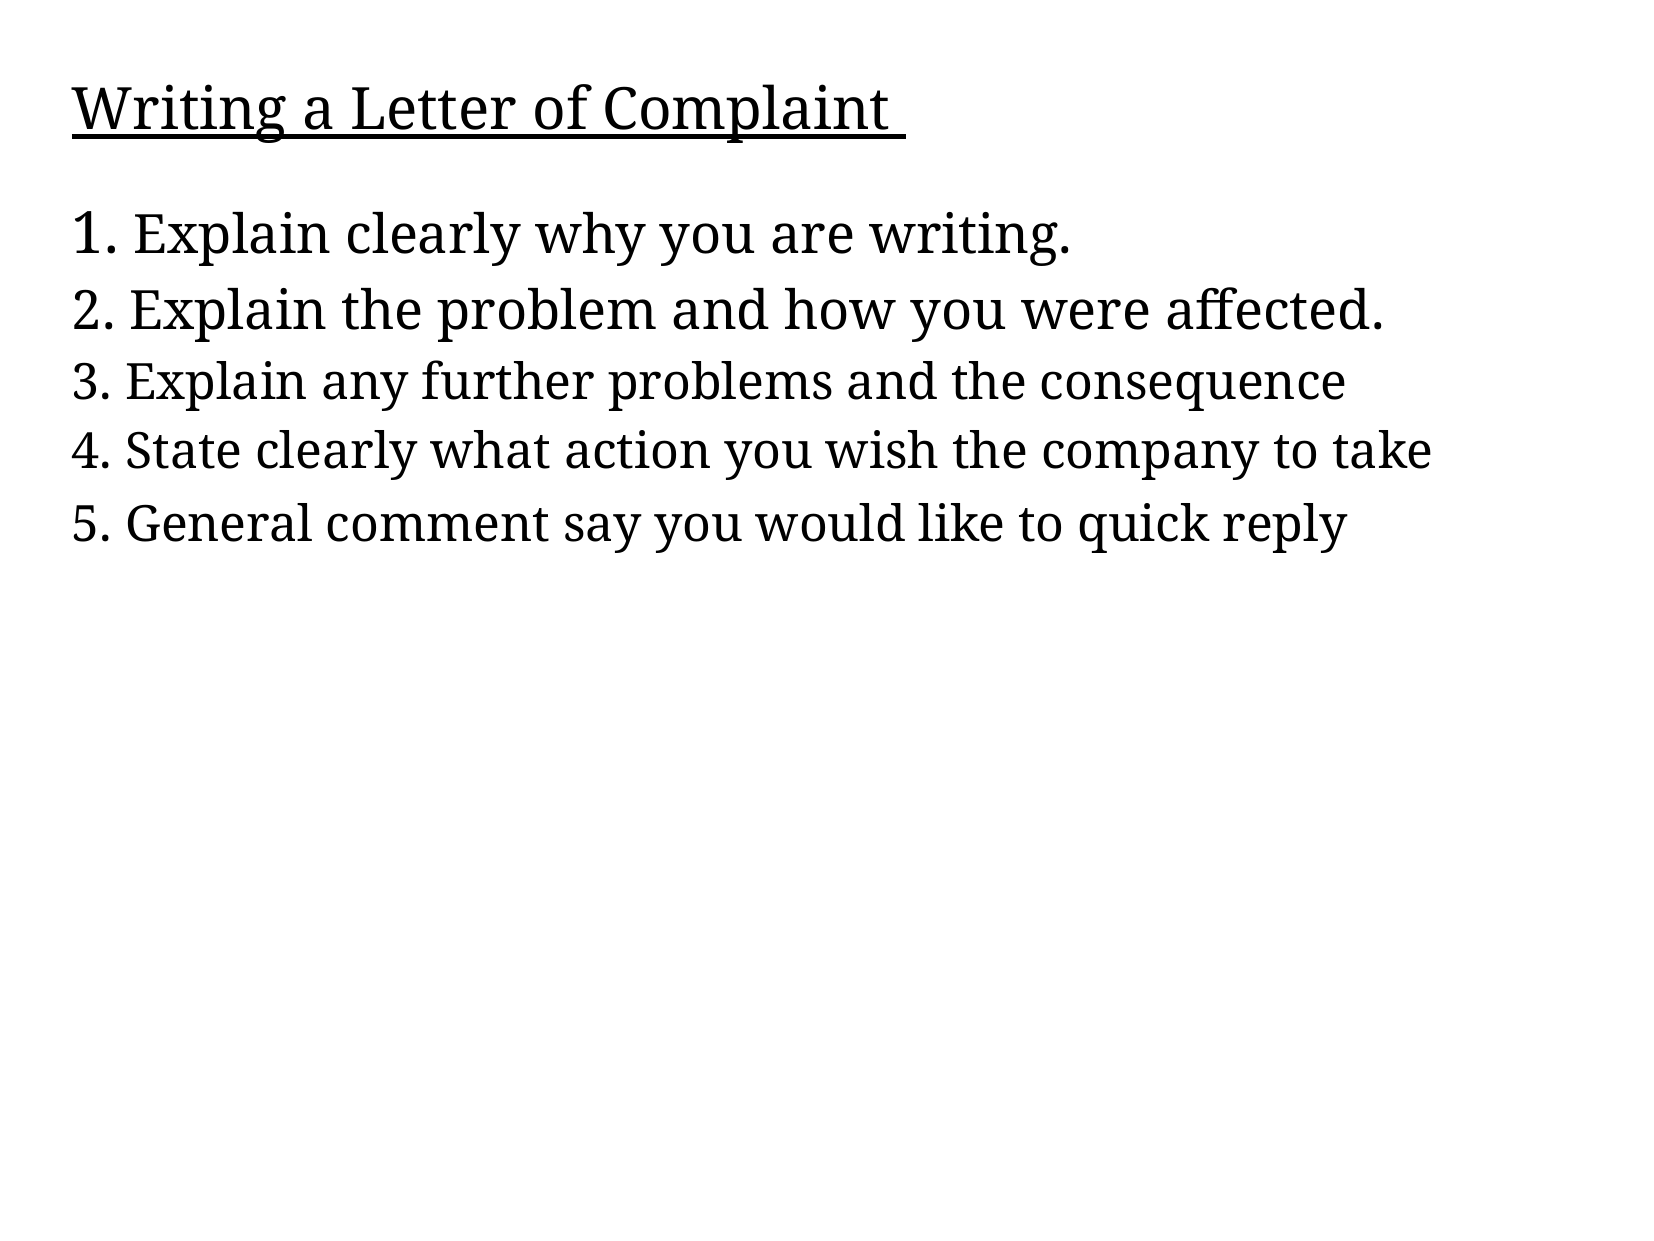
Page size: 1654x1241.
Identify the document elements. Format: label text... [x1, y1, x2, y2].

text_box Writing a Letter of Complaint 1. Explain clearly why you are writing. 2. Explain the problem and how you were affected. 3. Explain any further problems and the consequence 4. State clearly what action you wish the company to take 5. General comment say you would like to quick reply [71, 31, 1560, 1140]
